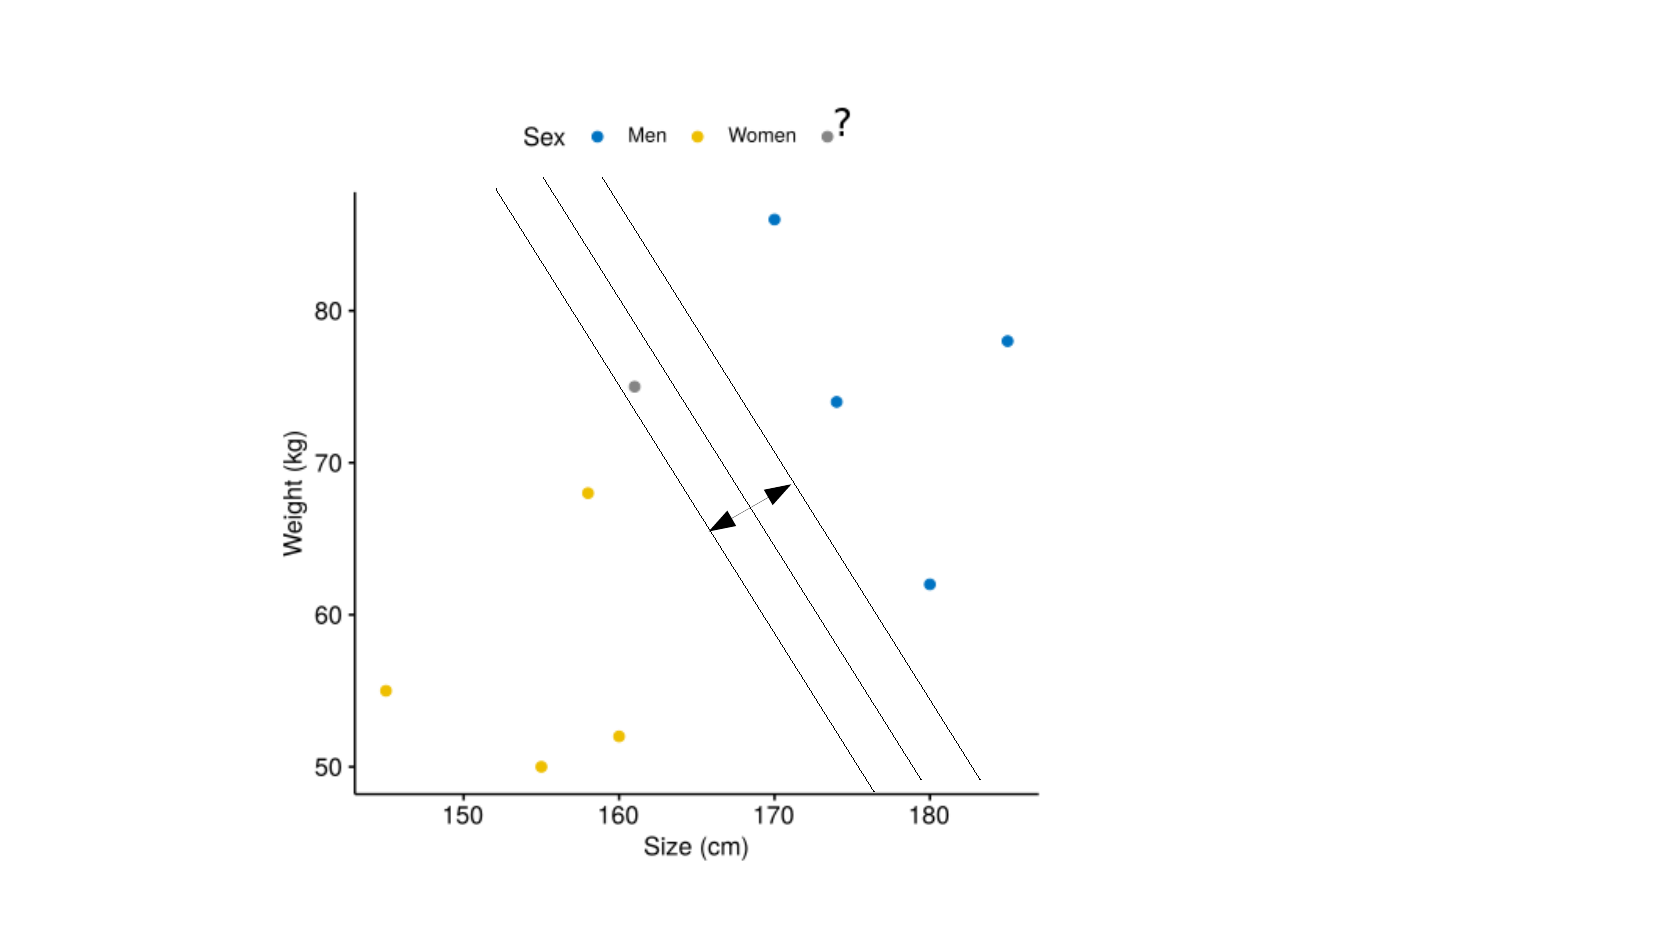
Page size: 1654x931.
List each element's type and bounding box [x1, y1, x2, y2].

picture [271, 94, 1052, 875]
